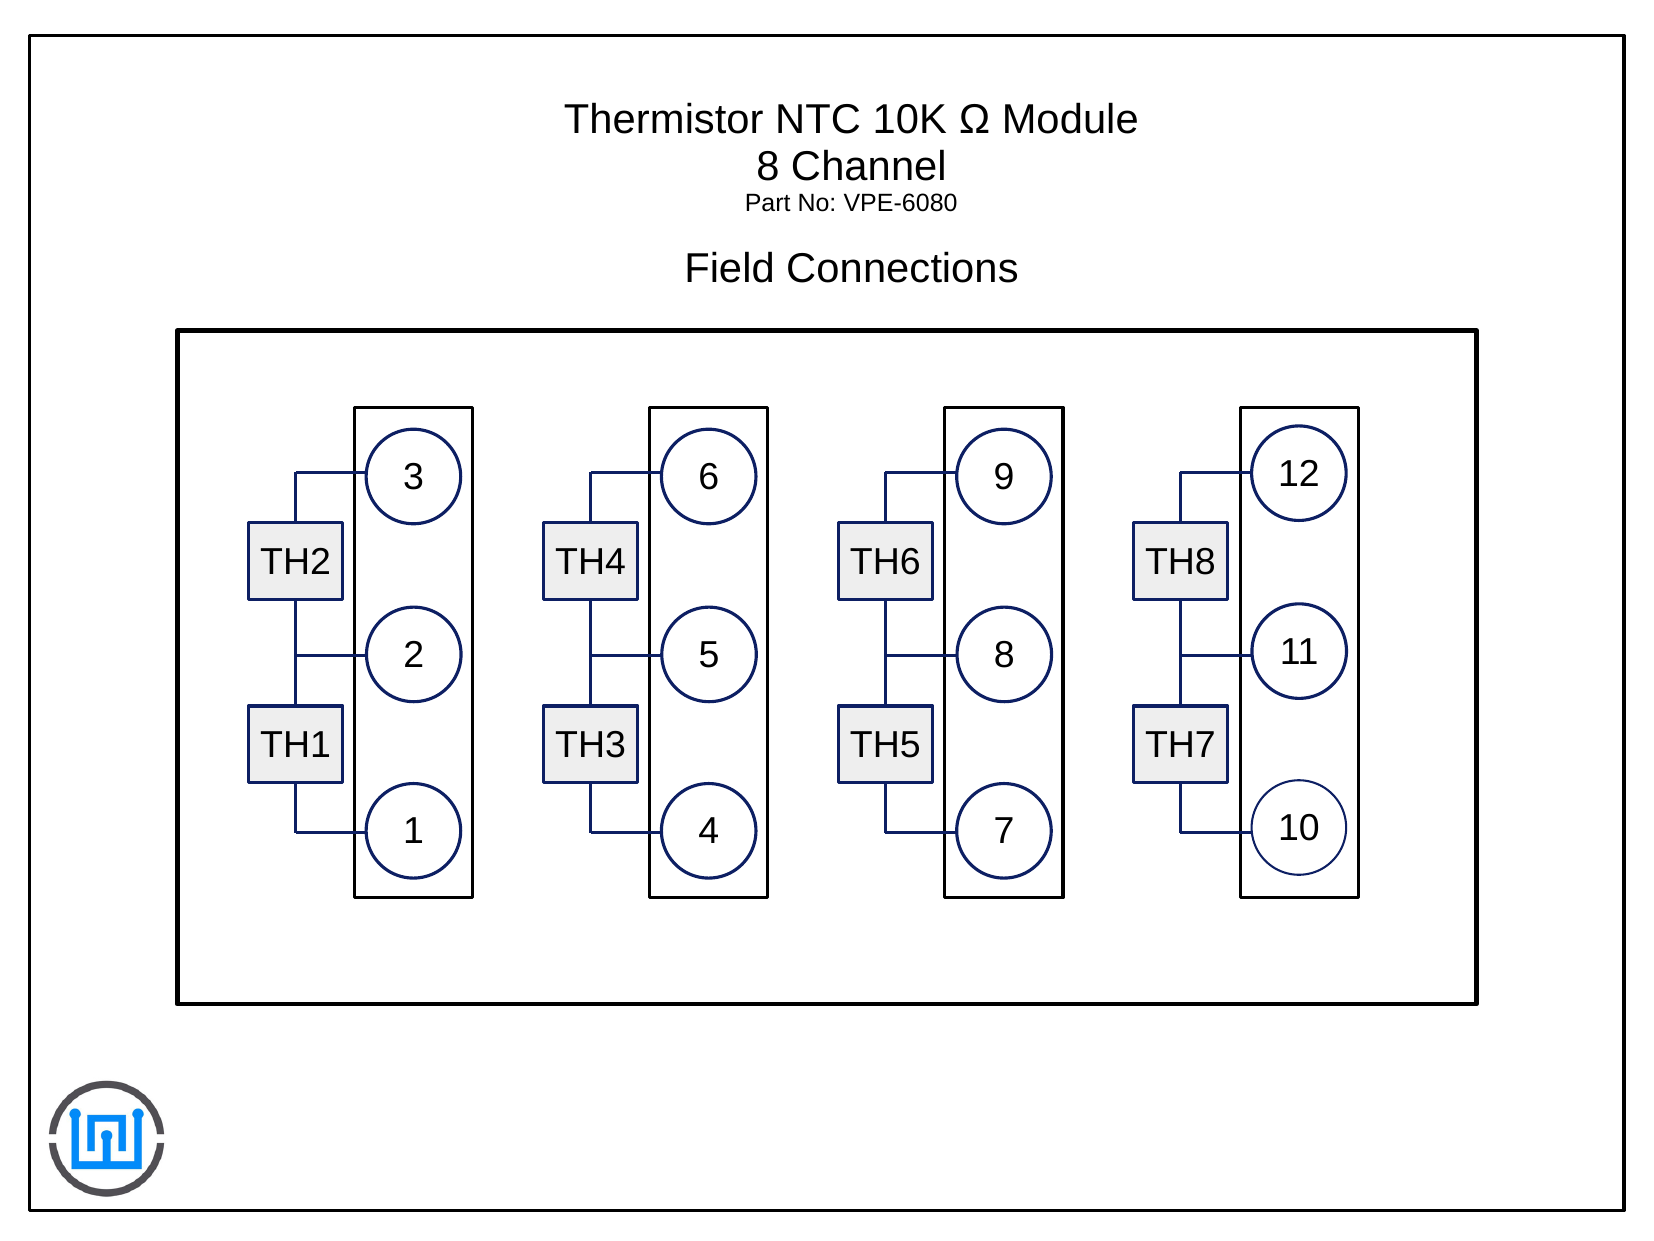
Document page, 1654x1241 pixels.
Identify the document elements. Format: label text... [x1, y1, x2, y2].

text_box 3 [366, 429, 461, 524]
text_box TH5 [838, 705, 933, 783]
text_box 9 [956, 429, 1052, 524]
text_box 2 [366, 607, 462, 702]
text_box 4 [661, 783, 756, 879]
text_box TH6 [838, 522, 933, 600]
text_box TH3 [543, 705, 638, 783]
text_box 5 [661, 607, 757, 702]
text_box 6 [661, 429, 756, 524]
text_box 12 [1251, 425, 1347, 521]
text_box 11 [1251, 603, 1347, 699]
text_box 10 [1251, 780, 1347, 875]
text_box TH4 [543, 522, 638, 600]
picture [35, 1068, 178, 1208]
text_box 8 [957, 607, 1052, 702]
text_box 7 [956, 783, 1052, 879]
text_box TH1 [248, 705, 343, 783]
text_box Thermistor NTC 10K Ω Module 8 Channel Part No: VPE-6080 Field Connections [549, 88, 1217, 346]
text_box TH7 [1133, 705, 1228, 783]
text_box 1 [366, 783, 461, 879]
text_box TH8 [1133, 522, 1228, 600]
text_box TH2 [248, 522, 343, 600]
